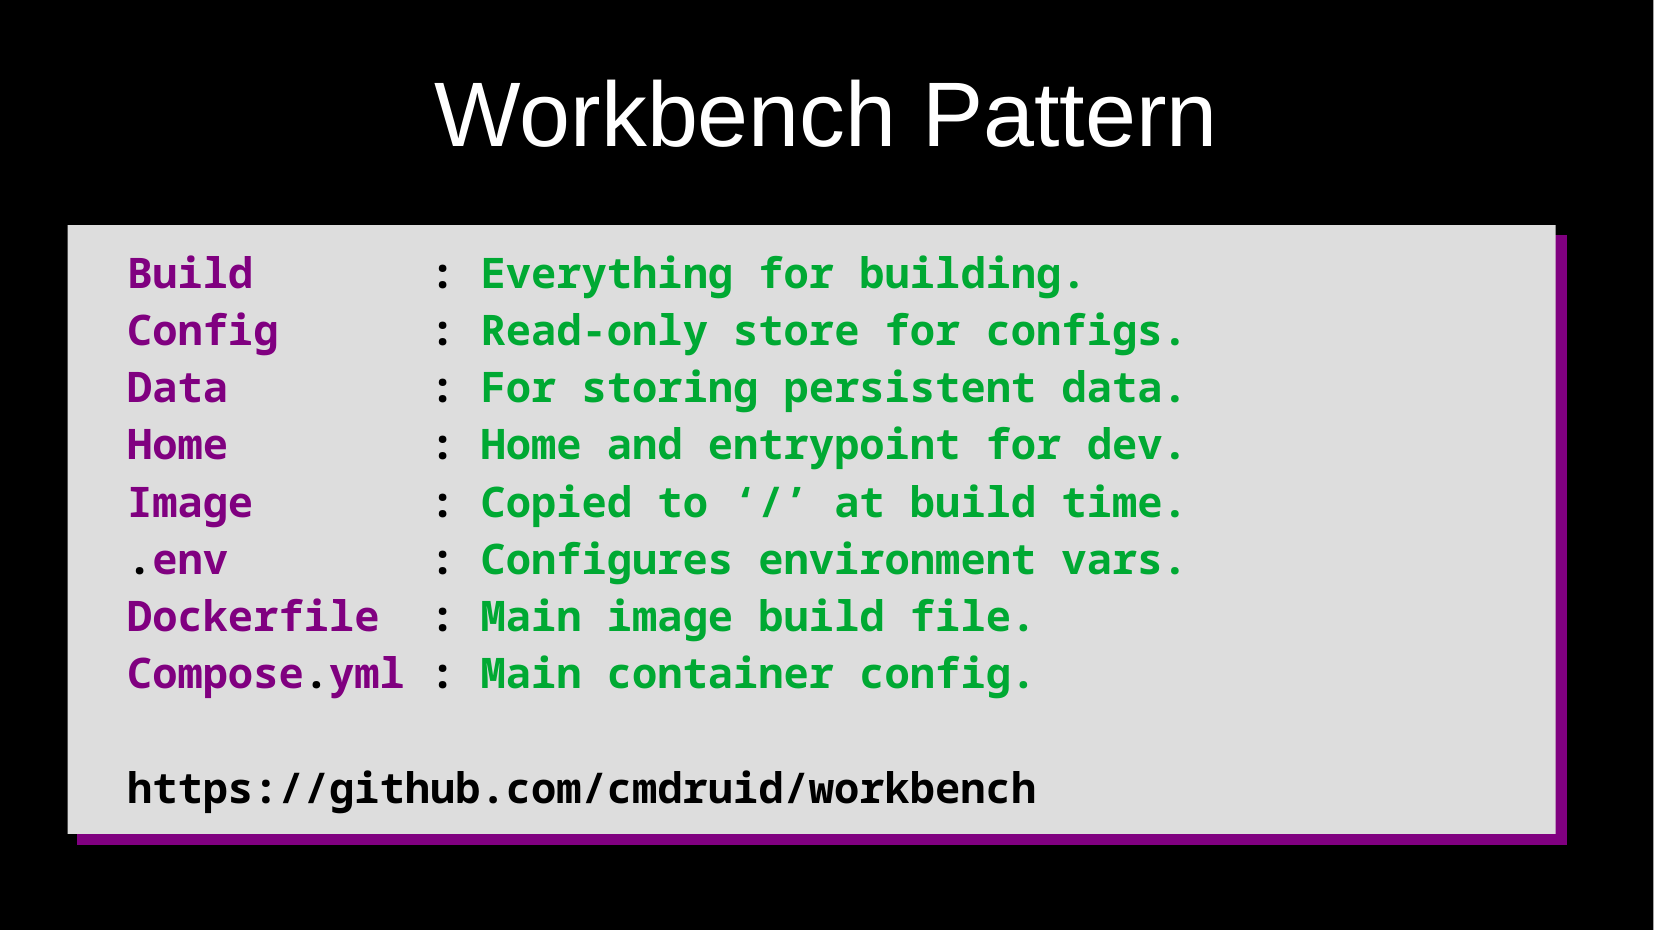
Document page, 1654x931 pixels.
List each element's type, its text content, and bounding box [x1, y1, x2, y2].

title Workbench Pattern [82, 37, 1571, 193]
list Build : Everything for building. Config : Read-only store for configs. Data : For storing persistent data. Home : Home and entrypoint for dev. Image : Copied to ‘/’ at build time. .env : Configures environment vars. Dockerfile : Main image build file. Compose.yml : Main container config. https://github.com/cmdruid/workbench [67, 225, 1556, 834]
